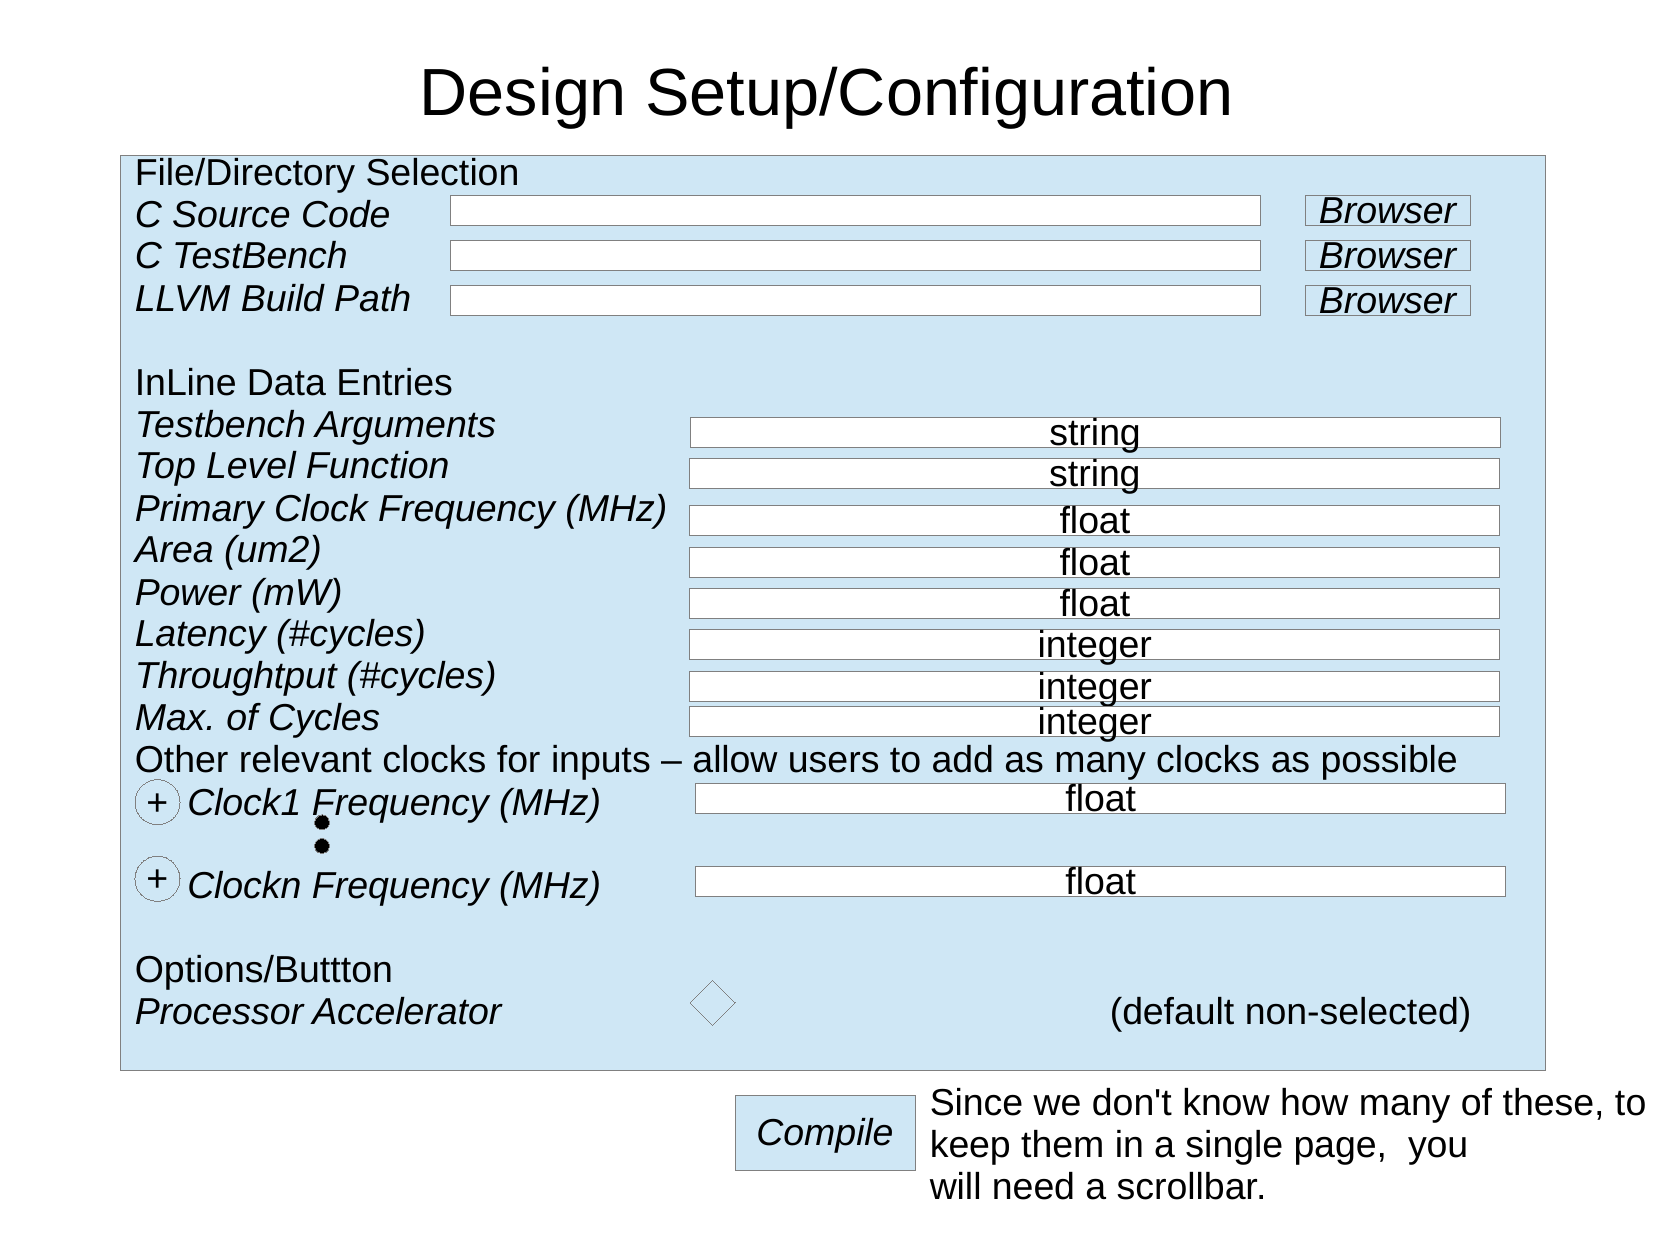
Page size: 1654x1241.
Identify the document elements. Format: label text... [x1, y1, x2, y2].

text_box Browser [1305, 285, 1471, 316]
text_box integer [689, 671, 1500, 702]
text_box + [134, 856, 181, 902]
text_box string [690, 417, 1501, 448]
text_box [450, 285, 1261, 316]
title Design Setup/Configuration [82, 49, 1571, 136]
text_box string [1124, 468, 1134, 484]
text_box float [689, 588, 1500, 619]
text_box integer [689, 706, 1500, 737]
text_box Browser [1305, 240, 1471, 271]
text_box string [689, 458, 1500, 489]
text_box float [695, 866, 1506, 897]
text_box string [1124, 427, 1134, 443]
text_box integer [1102, 639, 1112, 655]
text_box Browser [1305, 195, 1471, 226]
text_box float [689, 547, 1500, 578]
text_box float [689, 505, 1500, 536]
text_box [314, 814, 330, 830]
text_box float [695, 783, 1506, 814]
text_box integer [1102, 716, 1112, 732]
text_box + [135, 779, 181, 825]
text_box integer [1102, 681, 1112, 697]
text_box [450, 240, 1261, 271]
text_box Since we don't know how many of these, to keep them in a single page, you will need a scrollbar. [915, 1074, 1654, 1216]
text_box integer [689, 629, 1500, 660]
text_box Compile [735, 1095, 915, 1171]
text_box [450, 195, 1261, 226]
text_box File/Directory Selection C Source Code C TestBench LLVM Build Path InLine Data Entries Testbench Arguments Top Level Function Primary Clock Frequency (MHz) Area (um2) Power (mW) Latency (#cycles) Throughtput (#cycles) Max. of Cycles Other relevant clocks for inputs – allow users to add as many clocks as possible Clock1 Frequency (MHz) Clockn Frequency (MHz) Options/Buttton Processor Accelerator (default non-selected) [120, 155, 1546, 1071]
text_box [690, 980, 736, 1026]
text_box [314, 838, 330, 854]
